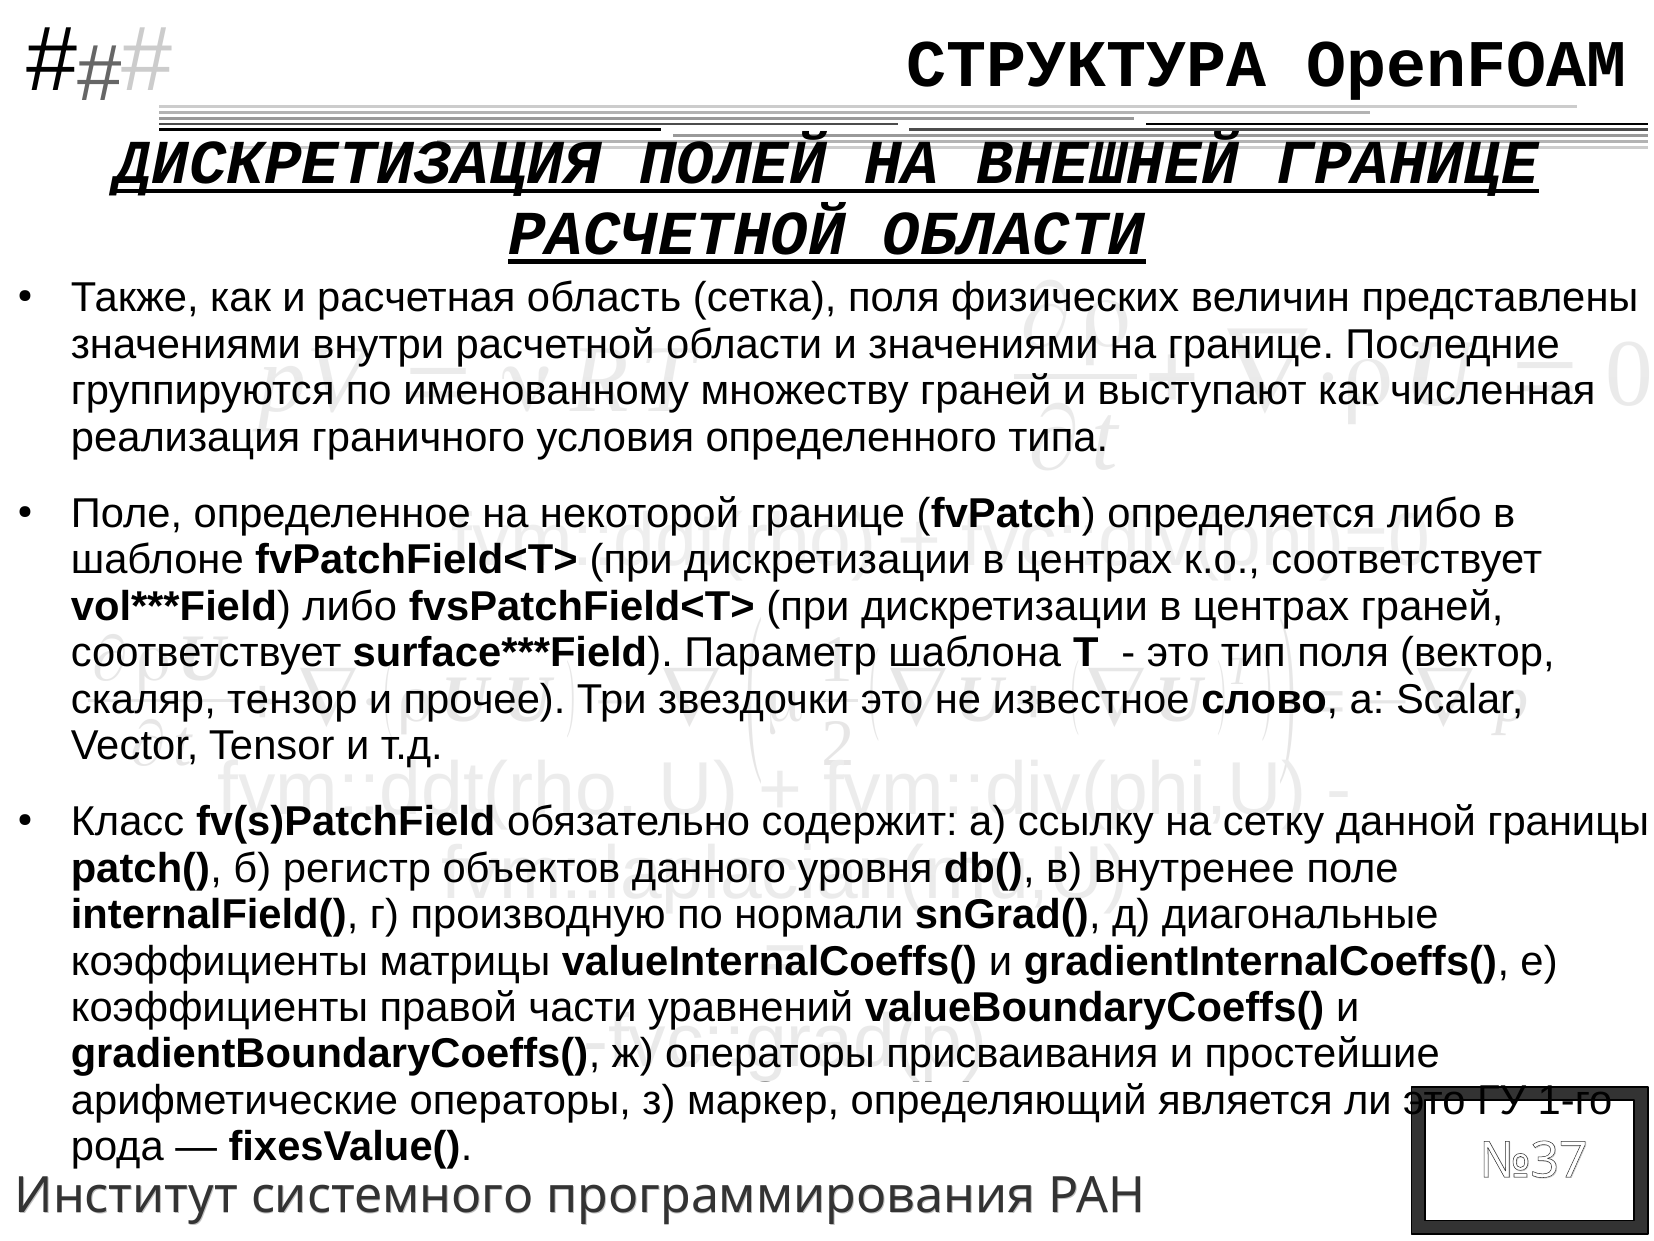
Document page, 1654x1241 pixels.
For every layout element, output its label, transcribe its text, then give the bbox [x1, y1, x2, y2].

title ДИСКРЕТИЗАЦИЯ ПОЛЕЙ НА ВНЕШНЕЙ ГРАНИЦЕ РАСЧЕТНОЙ ОБЛАСТИ [0, 131, 1654, 273]
list Также, как и расчетная область (сетка), поля физических величин представлены значениями внутри расчетной области и значениями на границе. Последние группируются по именованному множеству граней и выступают как численная реализация граничного условия определенного типа. Поле, определенное на некоторой границе (fvPatch) определяется либо в шаблоне fvPatchField<T> (при дискретизации в центрах к.о., соответствует vol***Field) либо fvsPatchField<T> (при дискретизации в центрах граней, соответствует surface***Field). Параметр шаблона T - это тип поля (вектор, скаляр, тензор и прочее). Три звездочки это не известное слово, а: Scalar, Vector, Tensor и т.д. Класс fv(s)PatchField обязательно содержит: а) ссылку на сетку данной границы patch(), б) регистр объектов данного уровня db(), в) внутренее поле internalField(), г) производную по нормали snGrad(), д) диагональные коэффициенты матрицы valueInternalCoeffs() и gradientInternalCoeffs(), е) коэффициенты правой части уравнений valueBoundaryCoeffs() и gradientBoundaryCoeffs(), ж) операторы присваивания и простейшие арифметические операторы, з) маркер, определяющий является ли это ГУ 1-го рода — fixesValue(). [0, 274, 1654, 1170]
